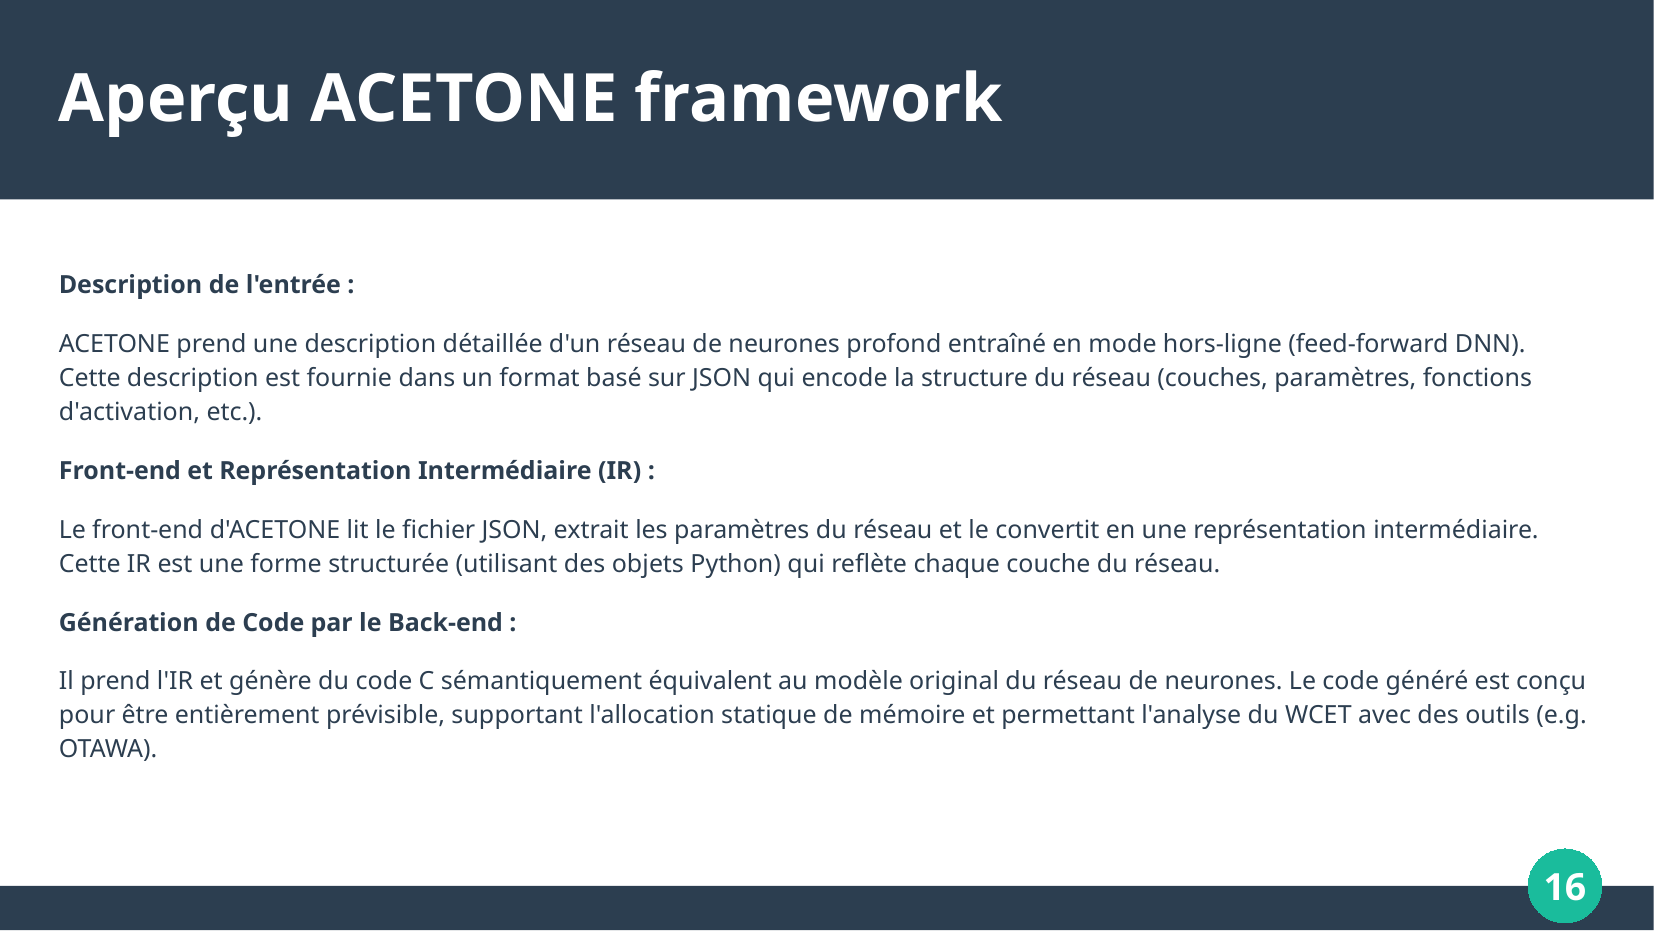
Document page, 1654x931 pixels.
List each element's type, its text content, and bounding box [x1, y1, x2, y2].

list Description de l'entrée : ACETONE prend une description détaillée d'un réseau de neurones profond entraîné en mode hors-ligne (feed-forward DNN). Cette description est fournie dans un format basé sur JSON qui encode la structure du réseau (couches, paramètres, fonctions d'activation, etc.). Front-end et Représentation Intermédiaire (IR) : Le front-end d'ACETONE lit le fichier JSON, extrait les paramètres du réseau et le convertit en une représentation intermédiaire. Cette IR est une forme structurée (utilisant des objets Python) qui reflète chaque couche du réseau. Génération de Code par le Back-end : Il prend l'IR et génère du code C sémantiquement équivalent au modèle original du réseau de neurones. Le code généré est conçu pour être entièrement prévisible, supportant l'allocation statique de mémoire et permettant l'analyse du WCET avec des outils (e.g. OTAWA). [59, 208, 1595, 829]
title Aperçu ACETONE framework [59, 37, 1595, 155]
